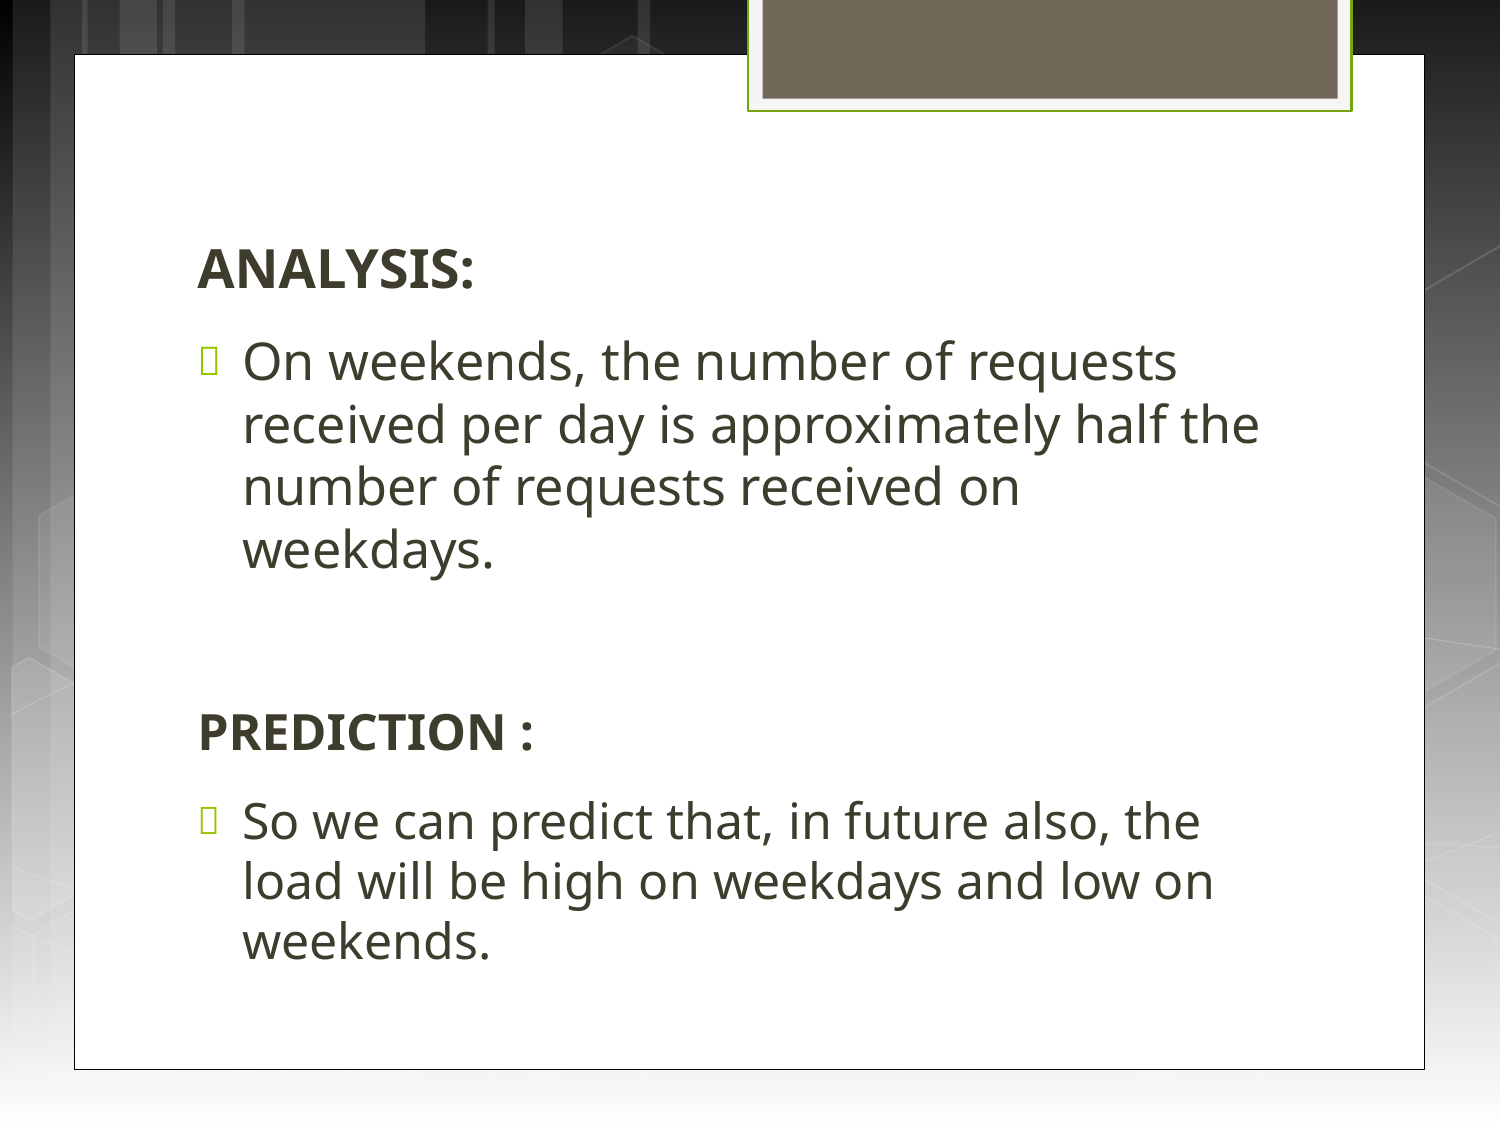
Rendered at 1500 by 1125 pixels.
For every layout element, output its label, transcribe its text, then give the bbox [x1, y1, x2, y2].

list ANALYSIS: On weekends, the number of requests received per day is approximately half the number of requests received on weekdays. PREDICTION : So we can predict that, in future also, the load will be high on weekdays and low on weekends. [171, 137, 1283, 957]
